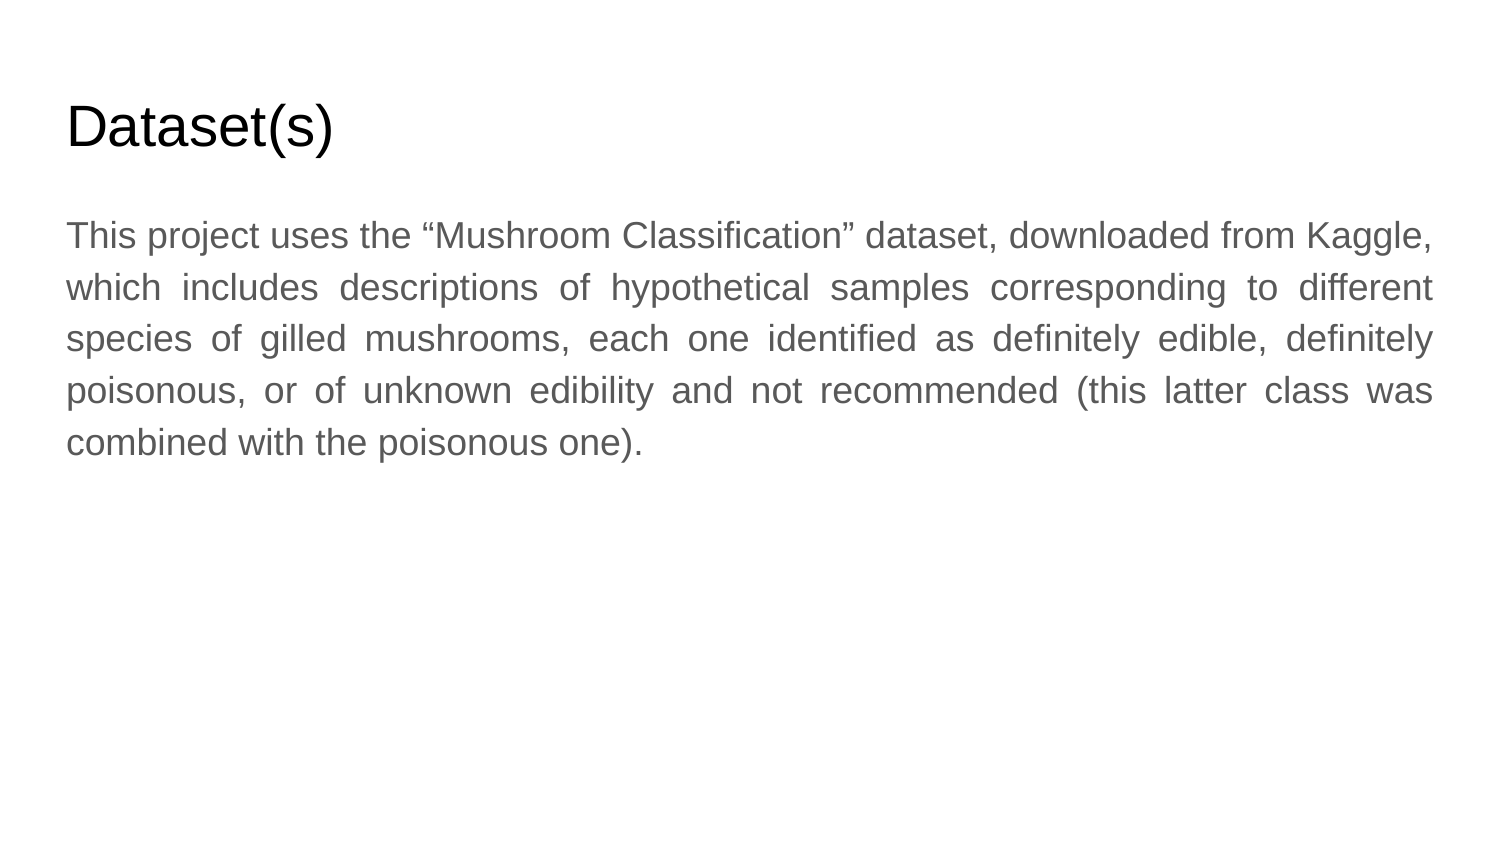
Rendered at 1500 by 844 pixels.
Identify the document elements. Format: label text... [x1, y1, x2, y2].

title Dataset(s) [51, 72, 1449, 167]
list This project uses the “Mushroom Classification” dataset, downloaded from Kaggle, which includes descriptions of hypothetical samples corresponding to different species of gilled mushrooms, each one identified as definitely edible, definitely poisonous, or of unknown edibility and not recommended (this latter class was combined with the poisonous one). [51, 189, 1449, 750]
